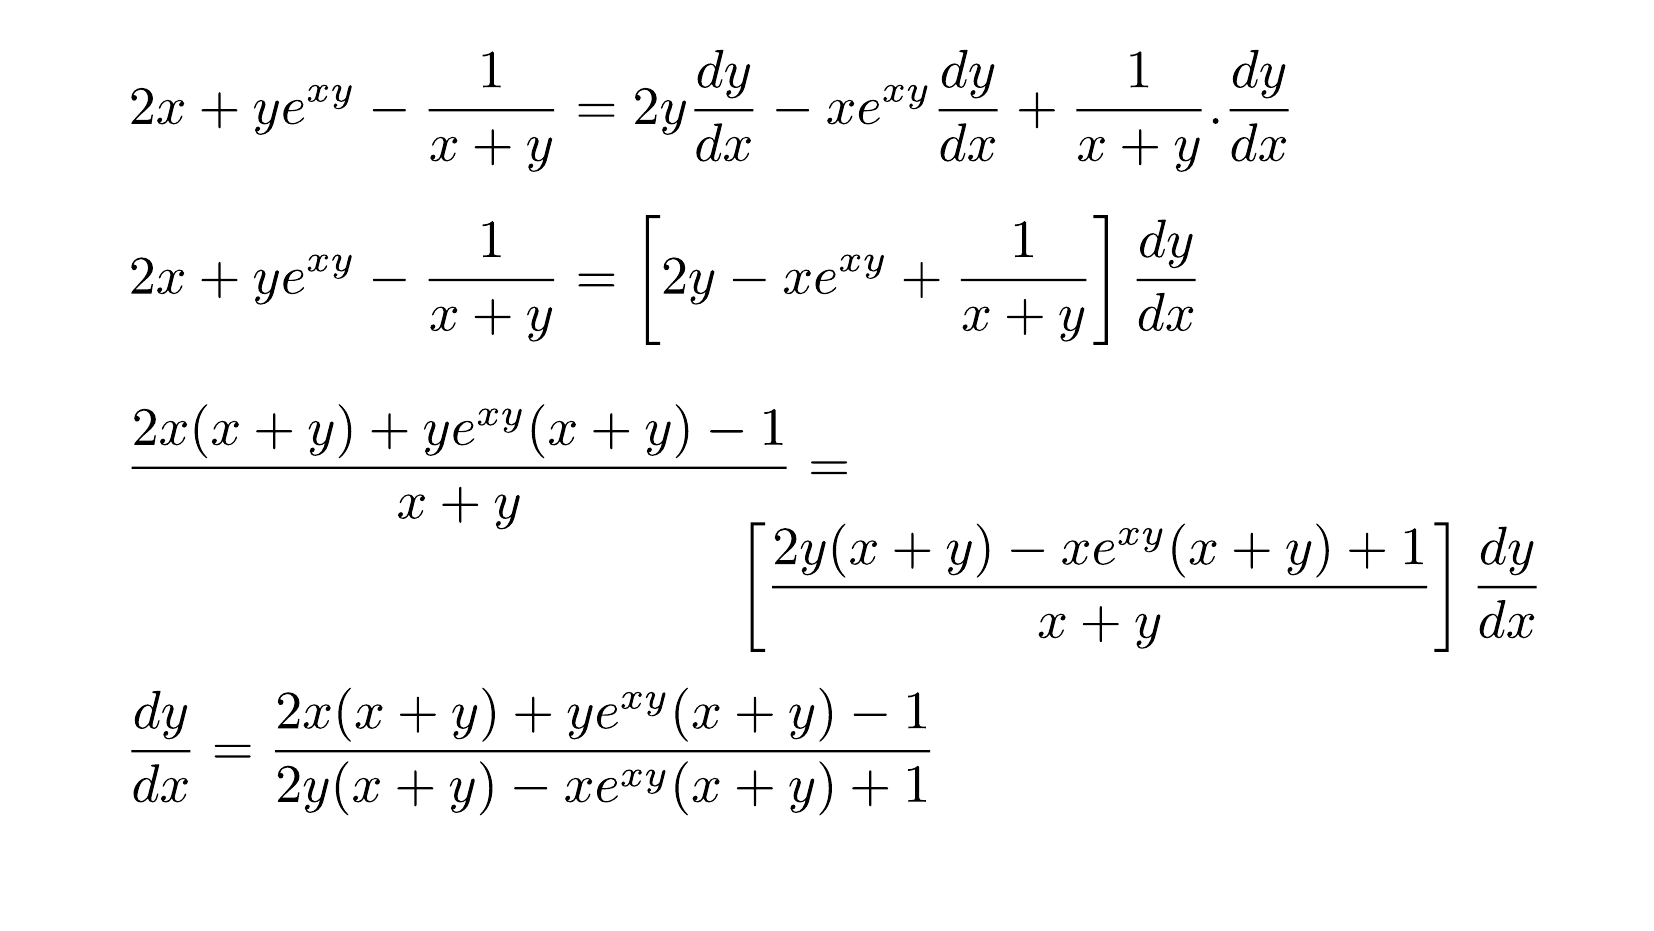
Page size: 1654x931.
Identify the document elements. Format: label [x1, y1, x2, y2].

text_box [131, 49, 1289, 172]
text_box [131, 404, 1537, 652]
title [47, 47, 1607, 910]
text_box [131, 687, 931, 816]
text_box [131, 215, 1196, 345]
